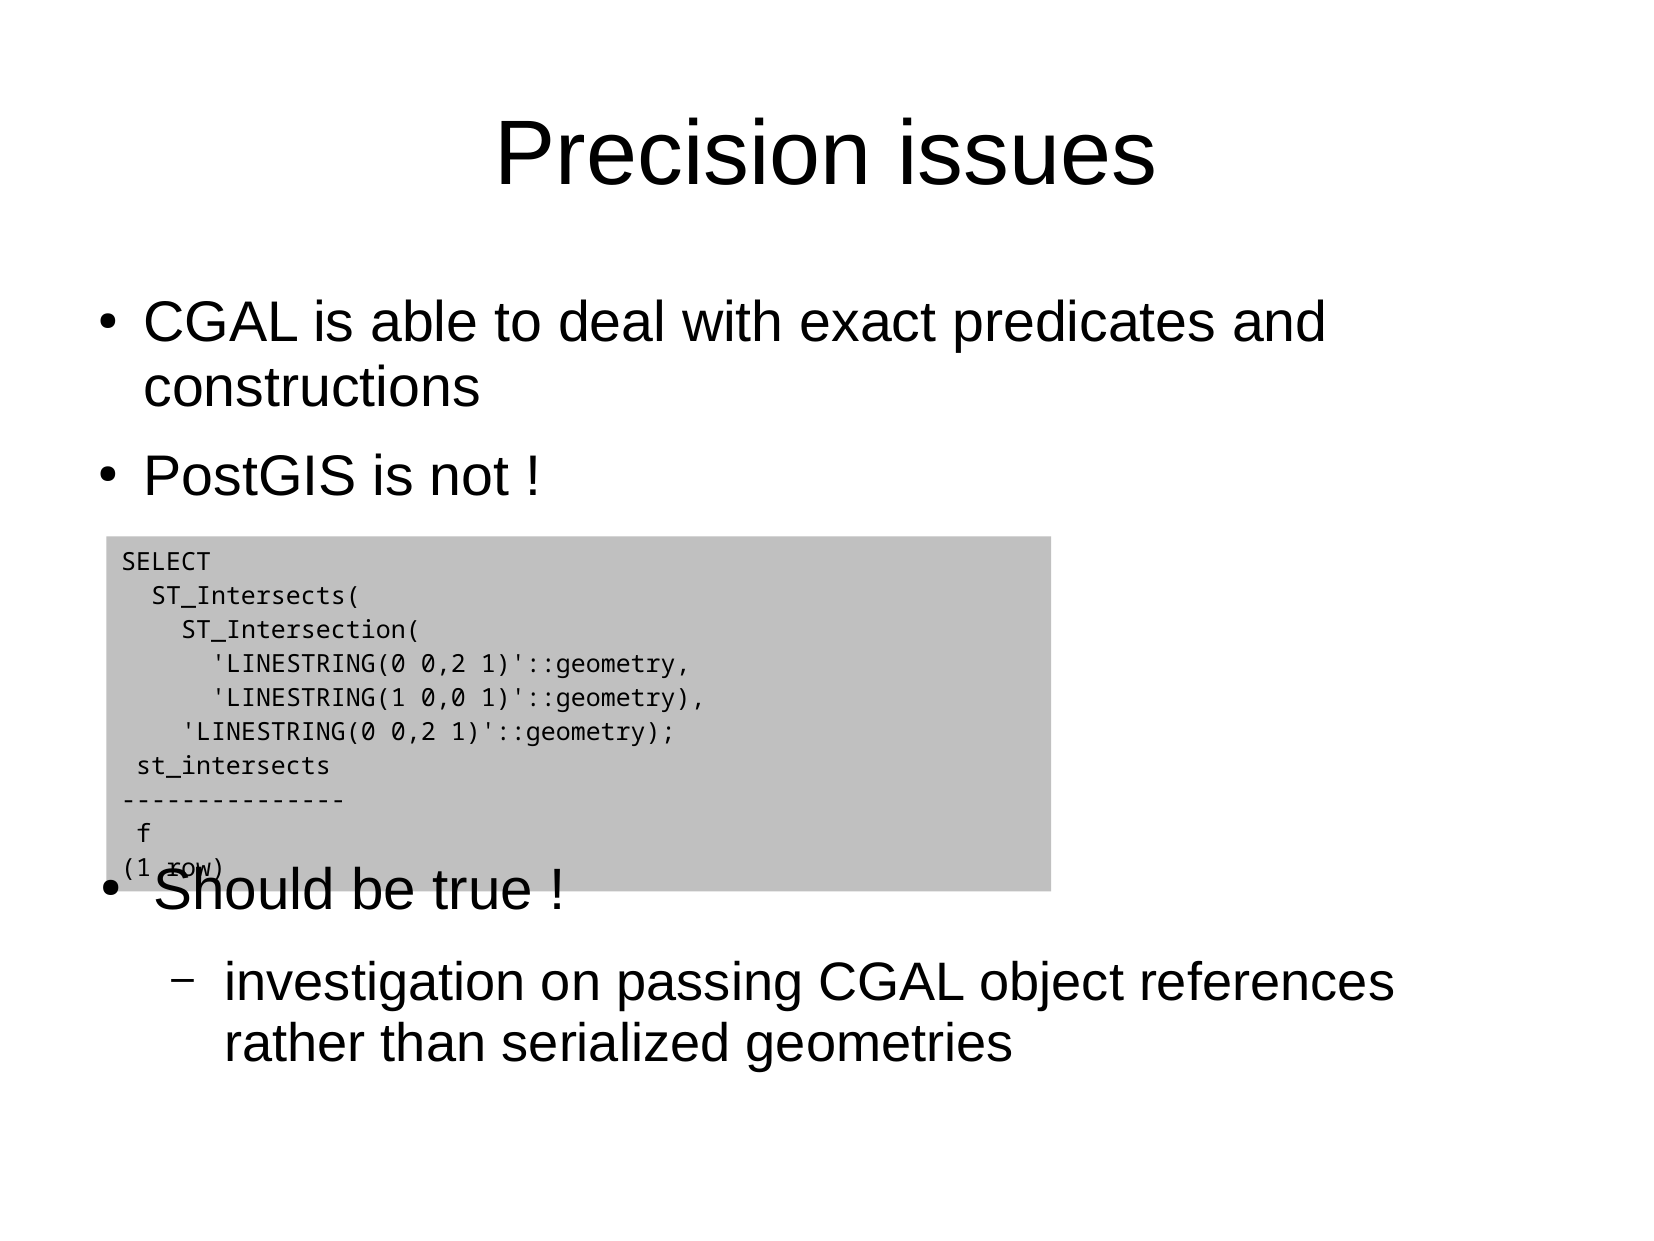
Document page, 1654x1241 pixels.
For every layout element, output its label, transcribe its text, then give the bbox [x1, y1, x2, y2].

text_box SELECT ST_Intersects( ST_Intersection( 'LINESTRING(0 0,2 1)'::geometry, 'LINESTRING(1 0,0 1)'::geometry), 'LINESTRING(0 0,2 1)'::geometry); st_intersects --------------- f (1 row) [106, 536, 1052, 842]
list Should be true ! investigation on passing CGAL object references rather than serialized geometries [82, 857, 1538, 1158]
list CGAL is able to deal with exact predicates and constructions PostGIS is not ! [82, 290, 1538, 508]
title Precision issues [82, 49, 1571, 257]
